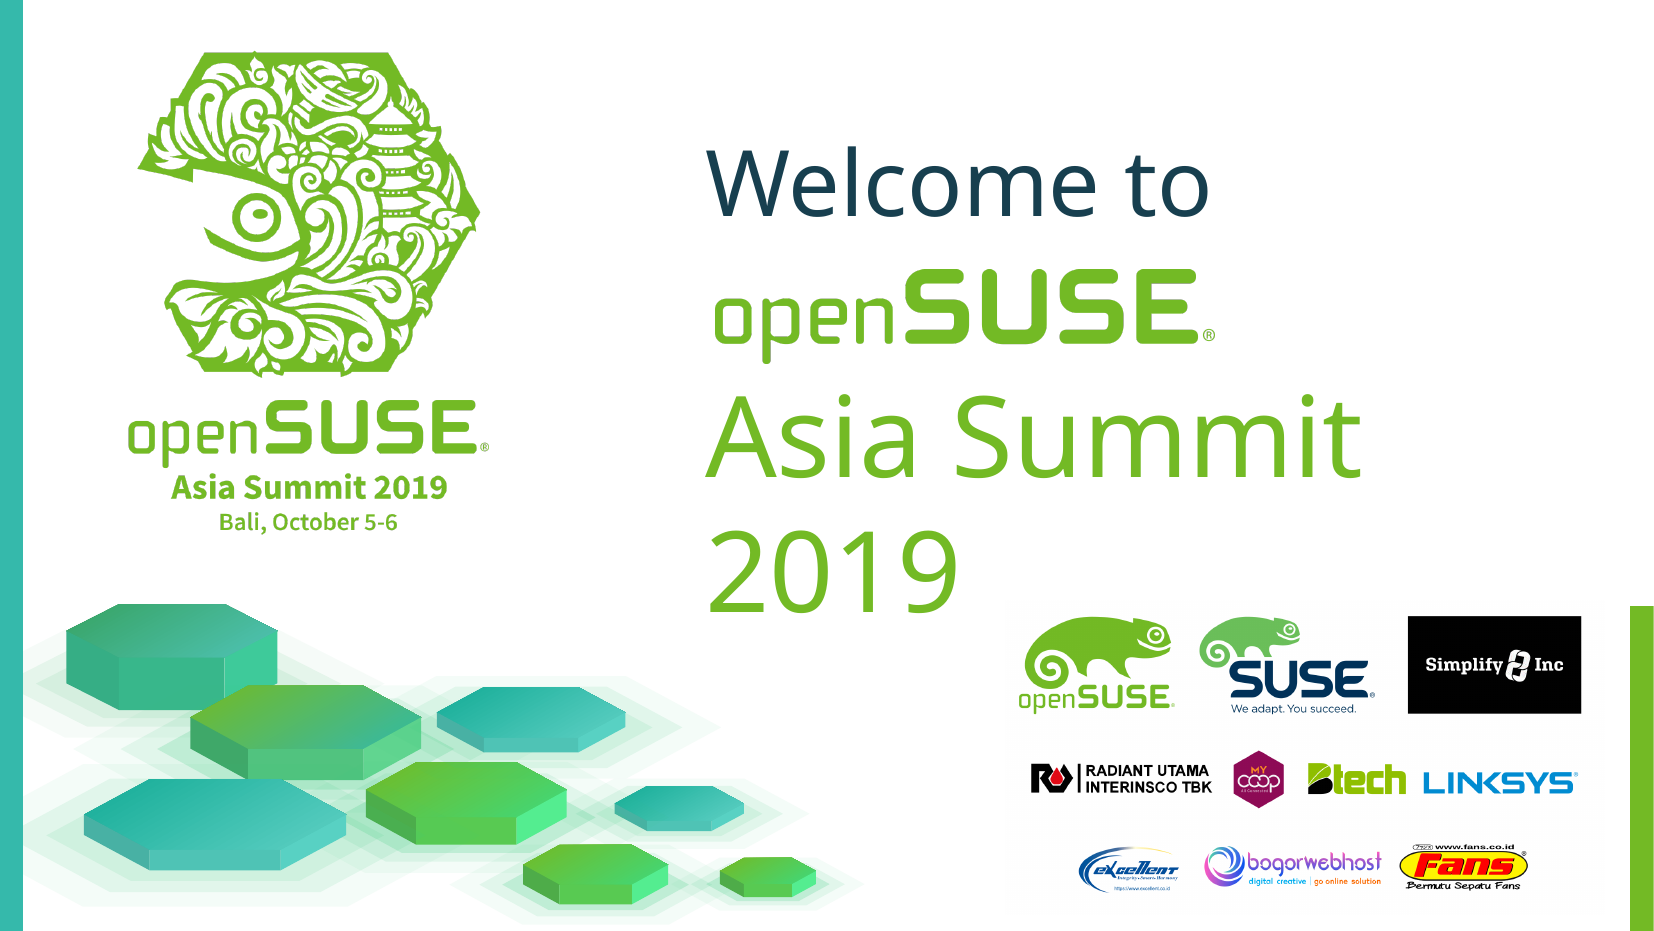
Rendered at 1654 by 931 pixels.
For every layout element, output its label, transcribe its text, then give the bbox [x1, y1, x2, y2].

text_box [23, 604, 865, 925]
picture [715, 269, 1215, 364]
picture [15, 0, 602, 587]
picture [1005, 600, 1605, 915]
text_box Asia Summit 2019 [629, 285, 1572, 676]
text_box Welcome to [705, 102, 1571, 258]
